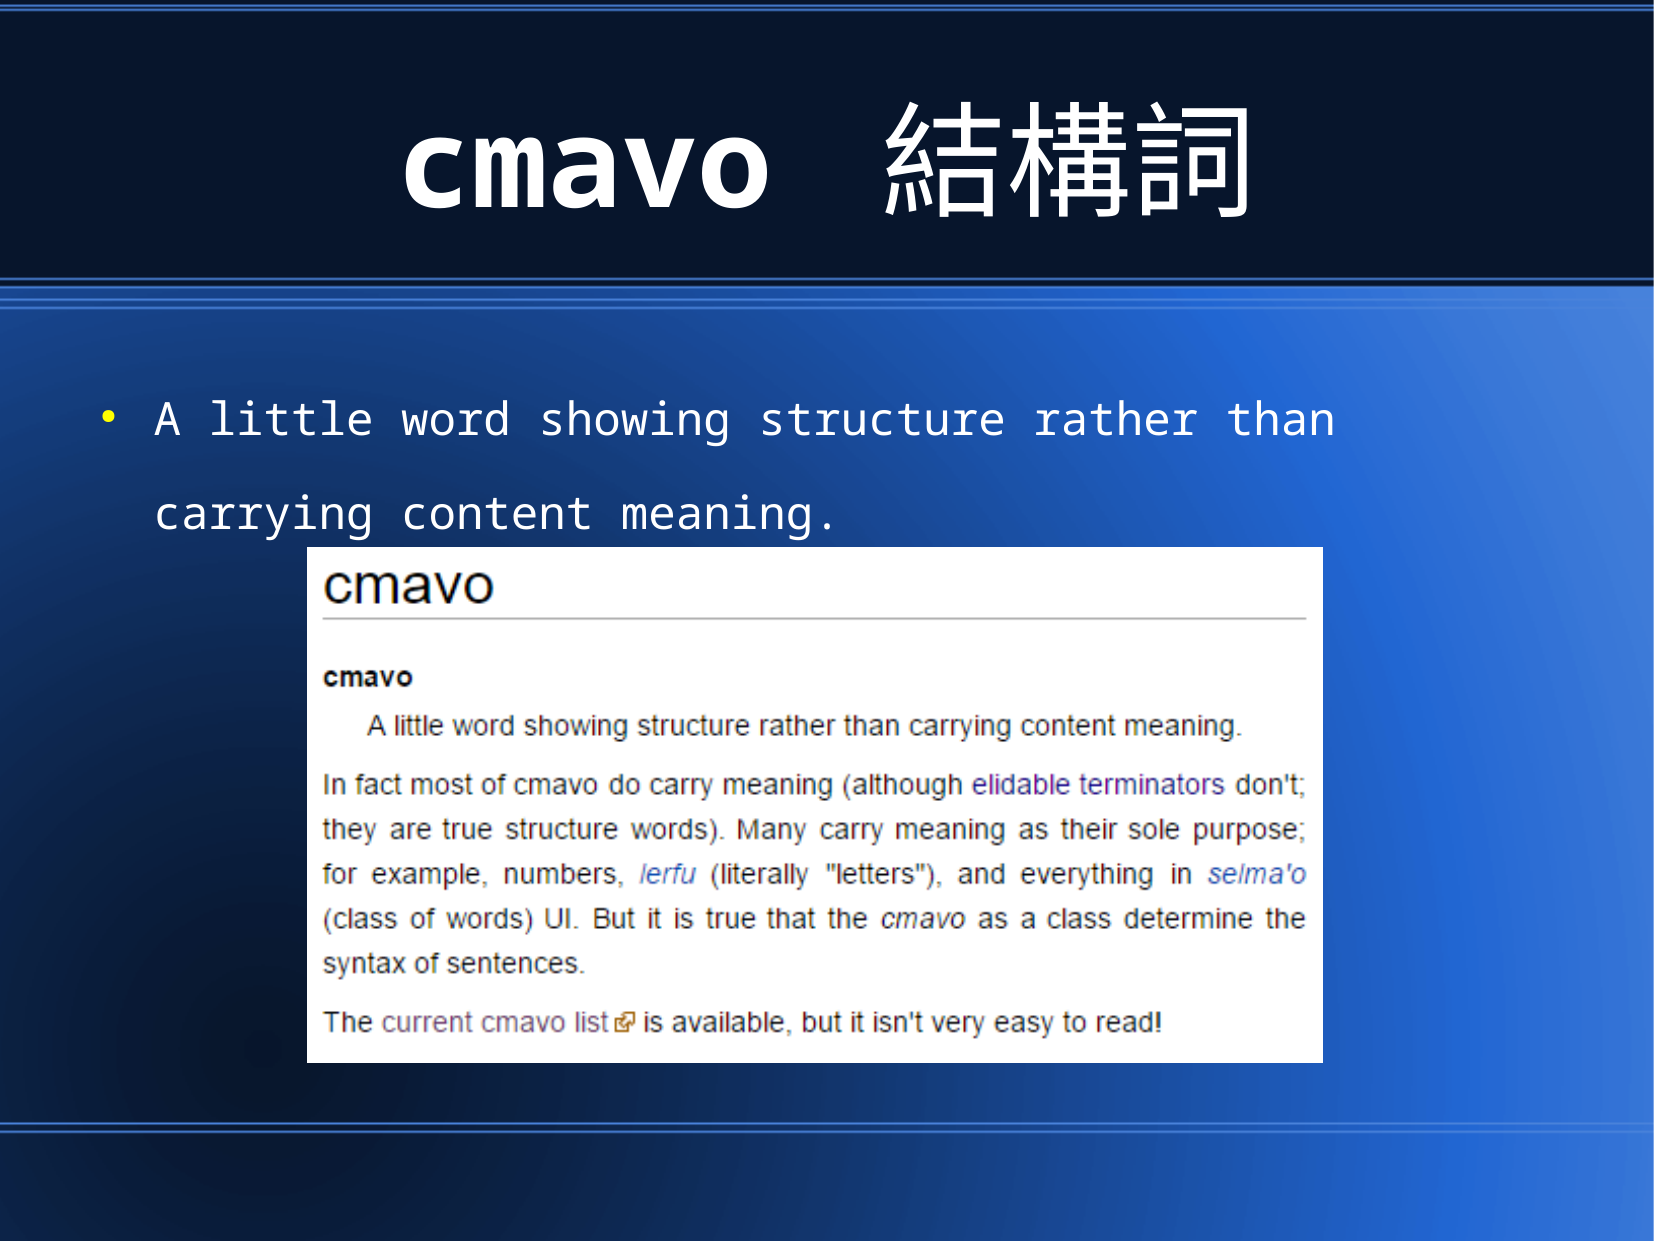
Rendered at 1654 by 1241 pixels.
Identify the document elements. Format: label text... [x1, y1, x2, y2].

picture [307, 547, 1323, 1063]
picture [0, 0, 1654, 1241]
title cmavo 結構詞 [82, 49, 1571, 257]
list A little word showing structure rather than carrying content meaning. [82, 355, 1571, 1241]
